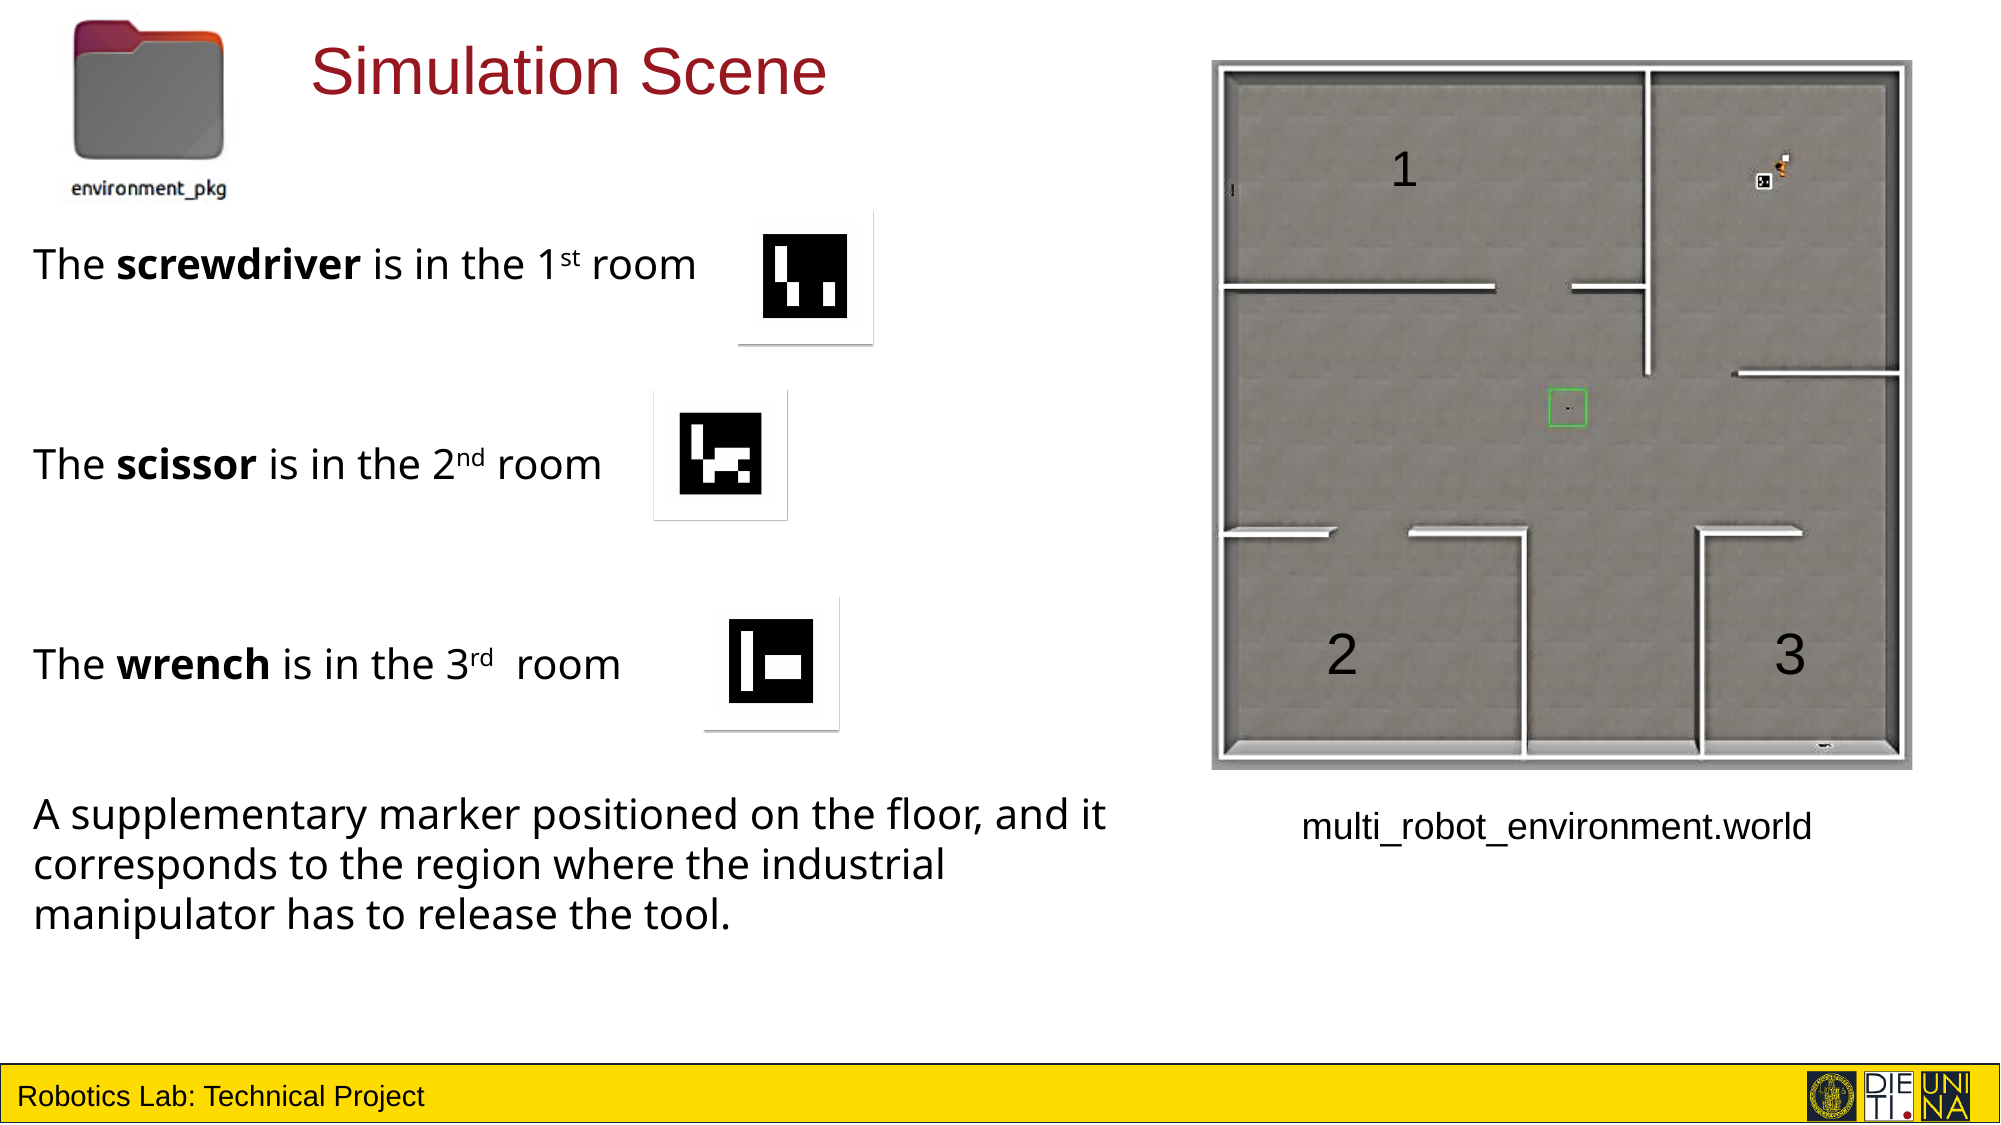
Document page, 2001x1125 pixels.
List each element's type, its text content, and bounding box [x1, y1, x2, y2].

text_box 3 [1759, 608, 1854, 694]
picture [668, 401, 773, 506]
picture [1211, 60, 1913, 770]
text_box [0, 1063, 2000, 1123]
text_box 2 [1311, 608, 1441, 694]
picture [18, 0, 280, 240]
text_box 1 [1375, 128, 1441, 264]
picture [751, 222, 859, 330]
text_box Simulation Scene The screwdriver is in the 1st room The scissor is in the 2nd room The wrench is in the 3rd room A supplementary marker positioned on the floor, and it corresponds to the region where the industrial manipulator has to release the tool. [18, 20, 1135, 946]
picture [717, 607, 825, 715]
text_box multi_robot_environment.world [1286, 794, 1889, 855]
text_box Robotics Lab: Technical Project [2, 1069, 1376, 1125]
picture [1807, 1069, 1970, 1123]
